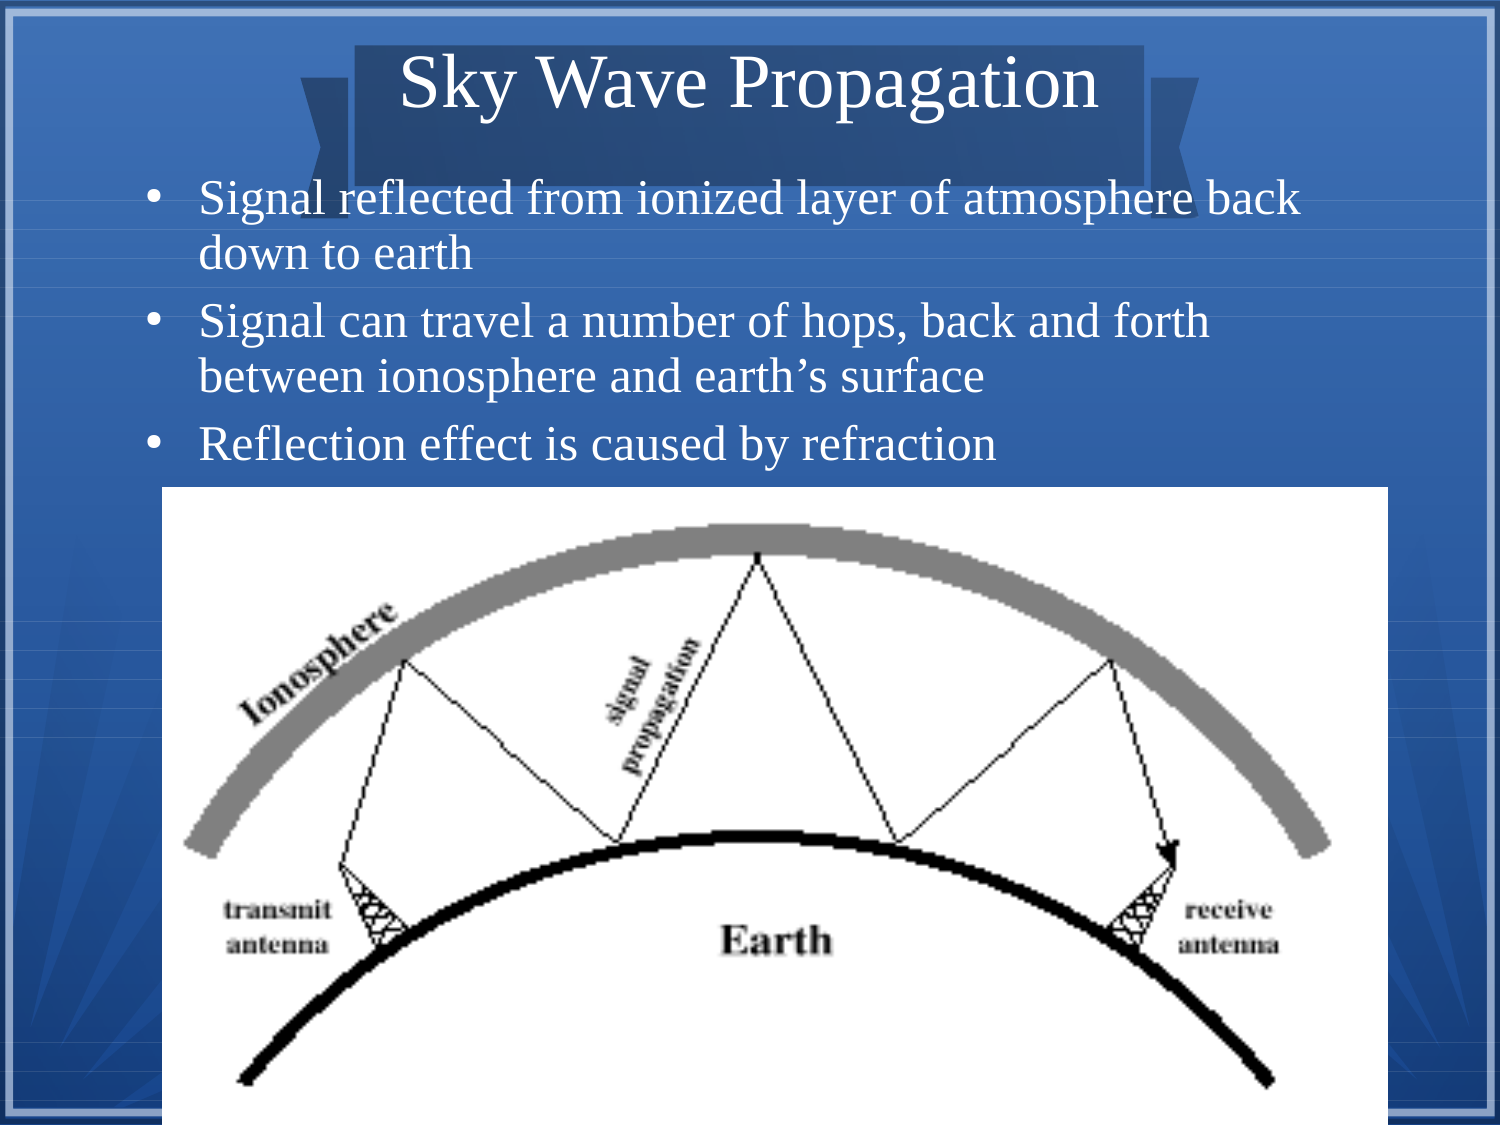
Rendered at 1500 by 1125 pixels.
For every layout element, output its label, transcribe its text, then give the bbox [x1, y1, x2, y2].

title Sky Wave Propagation [112, 0, 1388, 162]
list Signal reflected from ionized layer of atmosphere back down to earth Signal can travel a number of hops, back and forth between ionosphere and earth’s surface Reflection effect is caused by refraction [112, 162, 1388, 1025]
picture [162, 487, 1388, 1125]
